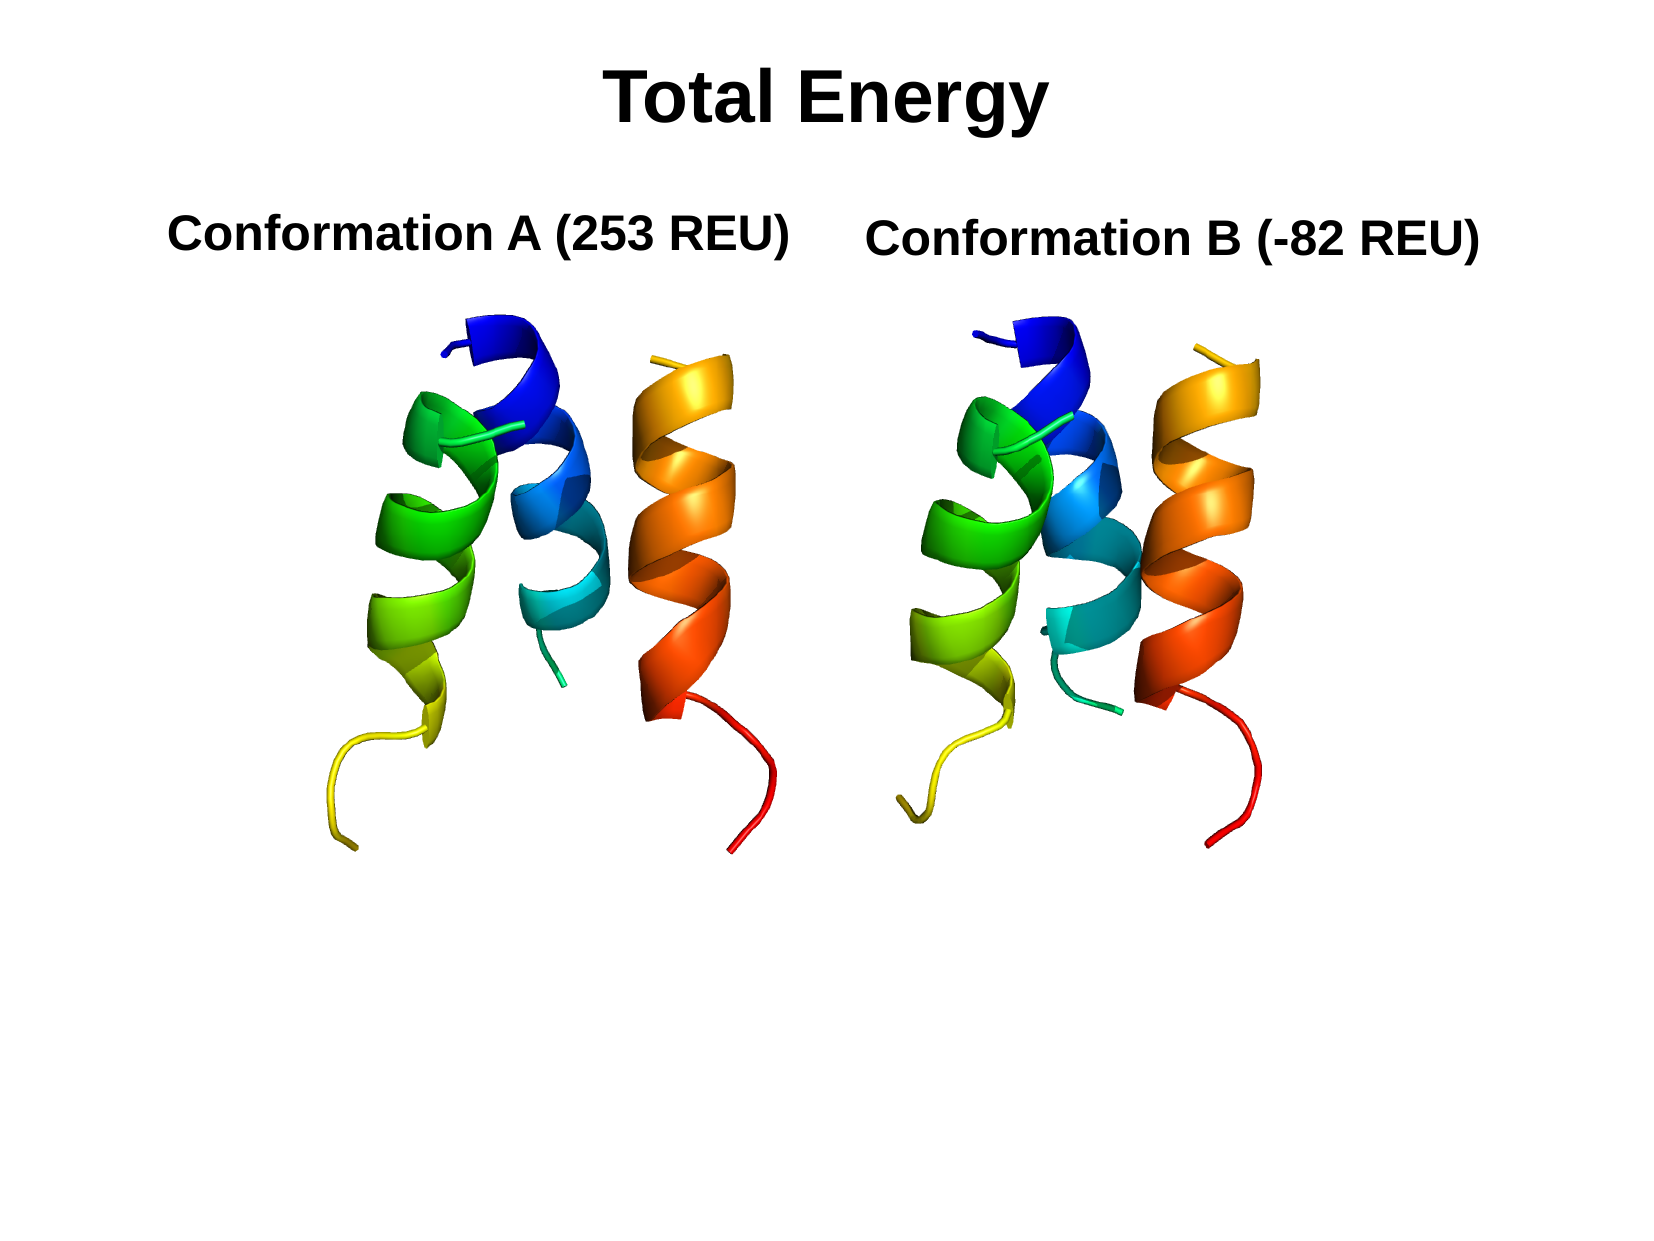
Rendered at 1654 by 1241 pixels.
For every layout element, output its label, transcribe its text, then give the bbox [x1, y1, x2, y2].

text_box Conformation B (-82 REU) [828, 202, 1518, 329]
text_box Total Energy [0, 47, 1654, 146]
text_box Conformation A (253 REU) [129, 198, 829, 325]
picture [317, 325, 806, 871]
picture [851, 329, 1340, 871]
